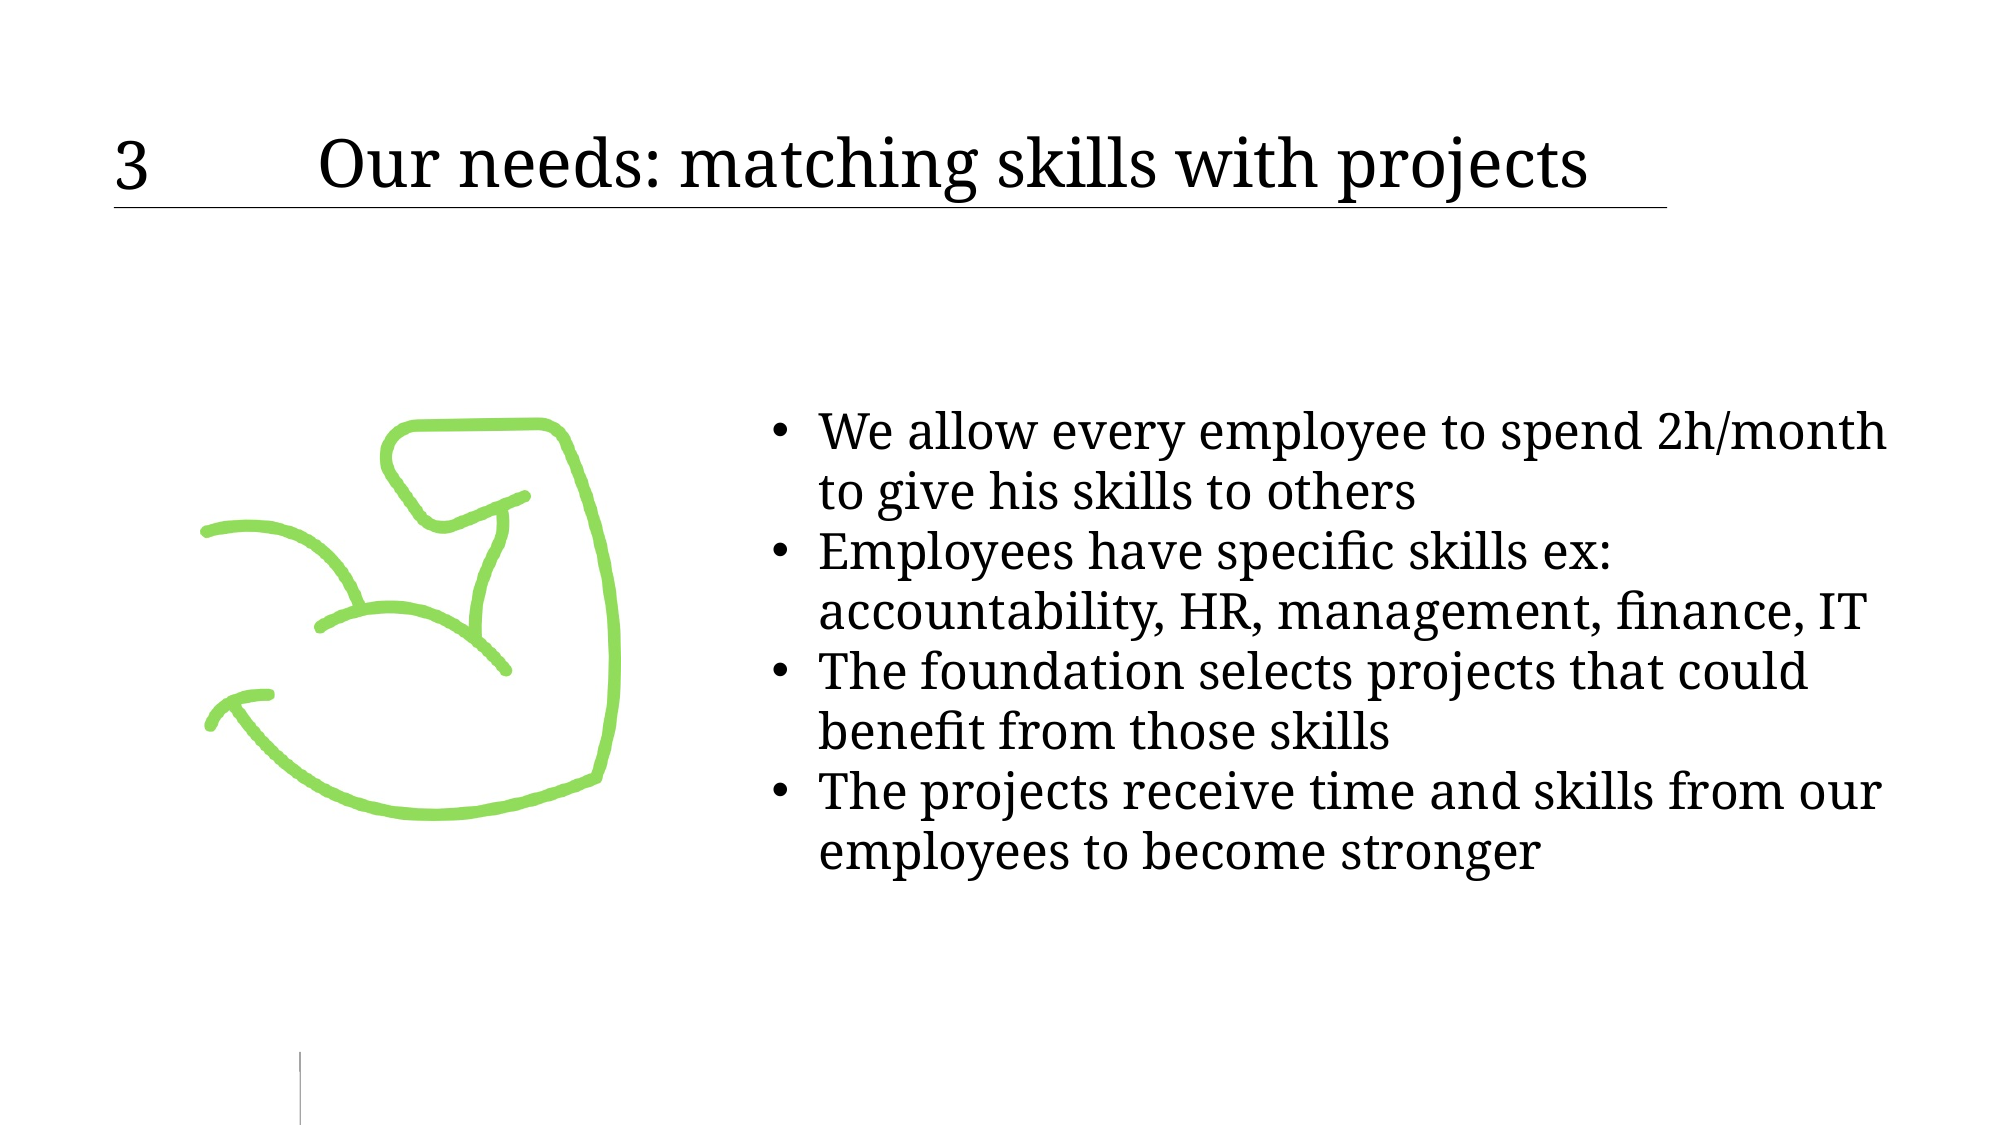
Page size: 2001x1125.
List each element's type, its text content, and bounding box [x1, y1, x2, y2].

list Our needs: matching skills with projects [302, 116, 1666, 205]
picture [200, 408, 621, 830]
list 3 [98, 119, 224, 208]
text_box We allow every employee to spend 2h/month to give his skills to others Employees have specific skills ex: accountability, HR, management, finance, IT The foundation selects projects that could benefit from those skills The projects receive time and skills from our employees to become stronger [756, 392, 1916, 887]
